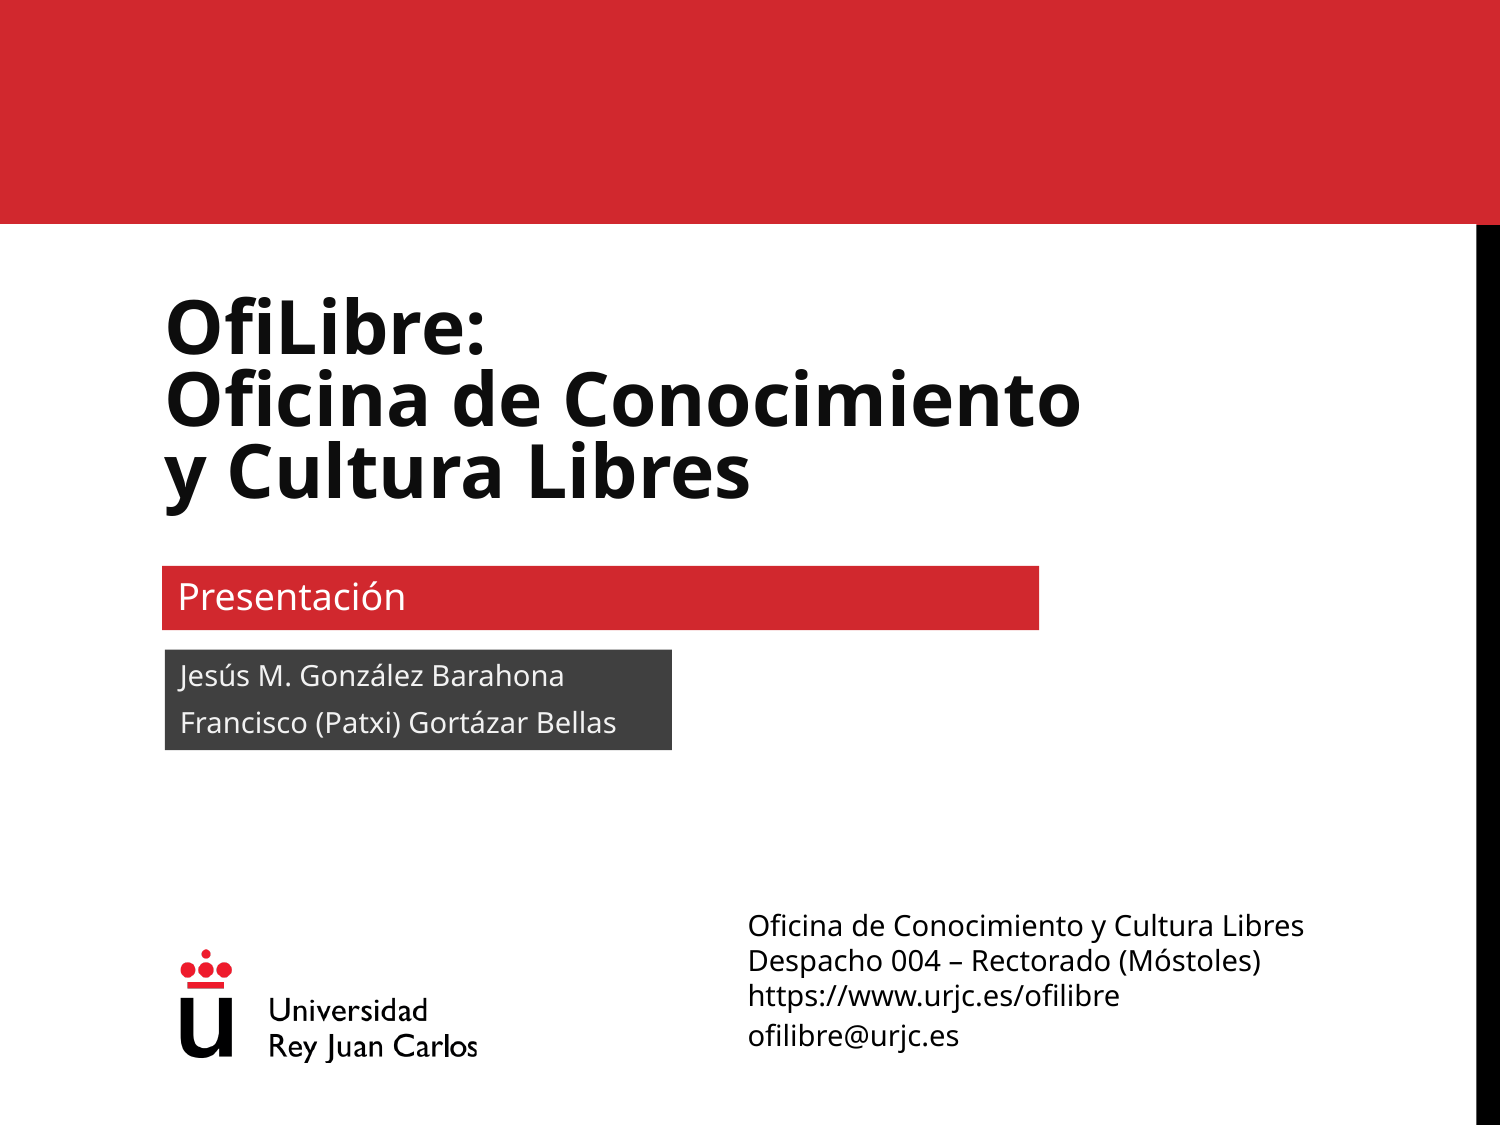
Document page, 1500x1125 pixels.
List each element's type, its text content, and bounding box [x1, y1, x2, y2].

text_box Presentación [162, 565, 1040, 631]
text_box OfiLibre: Oficina de Conocimiento y Cultura Libres [149, 179, 1382, 521]
text_box Oficina de Conocimiento y Cultura Libres Despacho 004 – Rectorado (Móstoles) https://www.urjc.es/ofilibre ofilibre@urjc.es [732, 900, 1486, 1055]
text_box Jesús M. González Barahona Francisco (Patxi) Gortázar Bellas [164, 649, 672, 751]
picture [180, 949, 477, 1063]
text_box [0, 0, 1500, 224]
